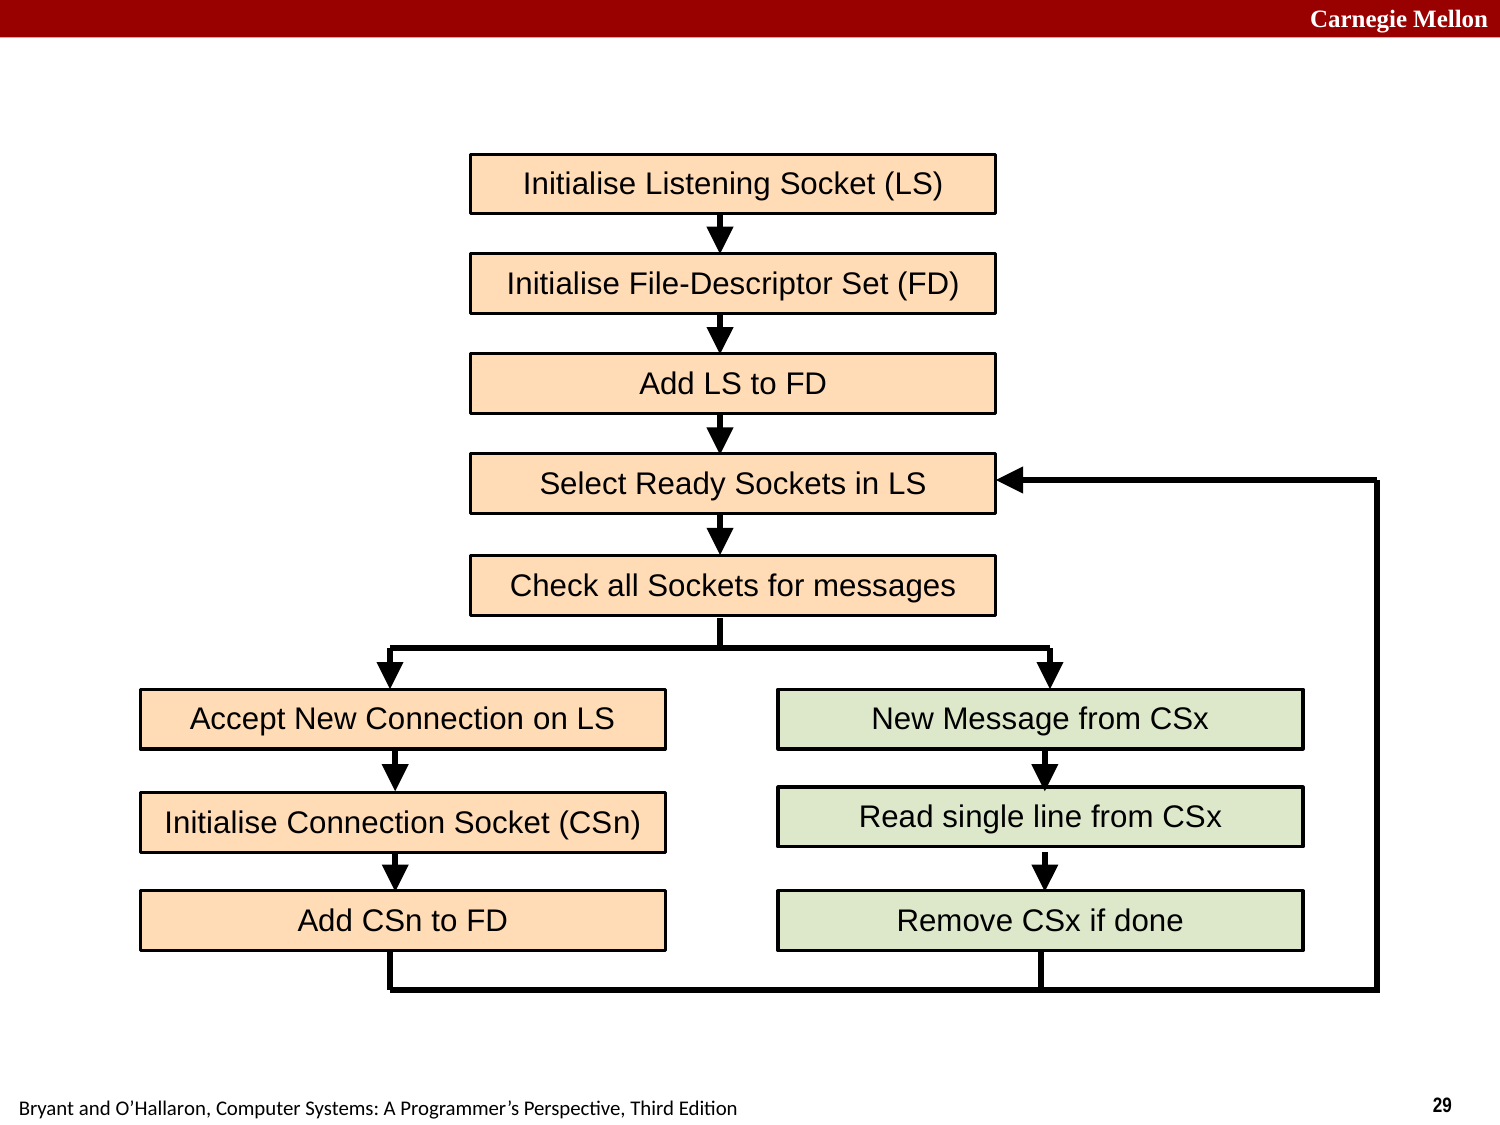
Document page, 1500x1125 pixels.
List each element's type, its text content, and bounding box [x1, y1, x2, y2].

text_box Initialise Connection Socket (CSn) [140, 792, 666, 853]
text_box Remove CSx if done [777, 890, 1303, 951]
text_box Add LS to FD [470, 353, 996, 414]
text_box Initialise File-Descriptor Set (FD) [470, 253, 996, 314]
text_box Add CSn to FD [140, 890, 666, 951]
text_box Read single line from CSx [777, 787, 1303, 847]
text_box New Message from CSx [777, 689, 1303, 750]
text_box Initialise Listening Socket (LS) [470, 154, 996, 214]
text_box Check all Sockets for messages [470, 555, 996, 616]
text_box Select Ready Sockets in LS [470, 453, 996, 514]
text_box Accept New Connection on LS [140, 689, 666, 750]
